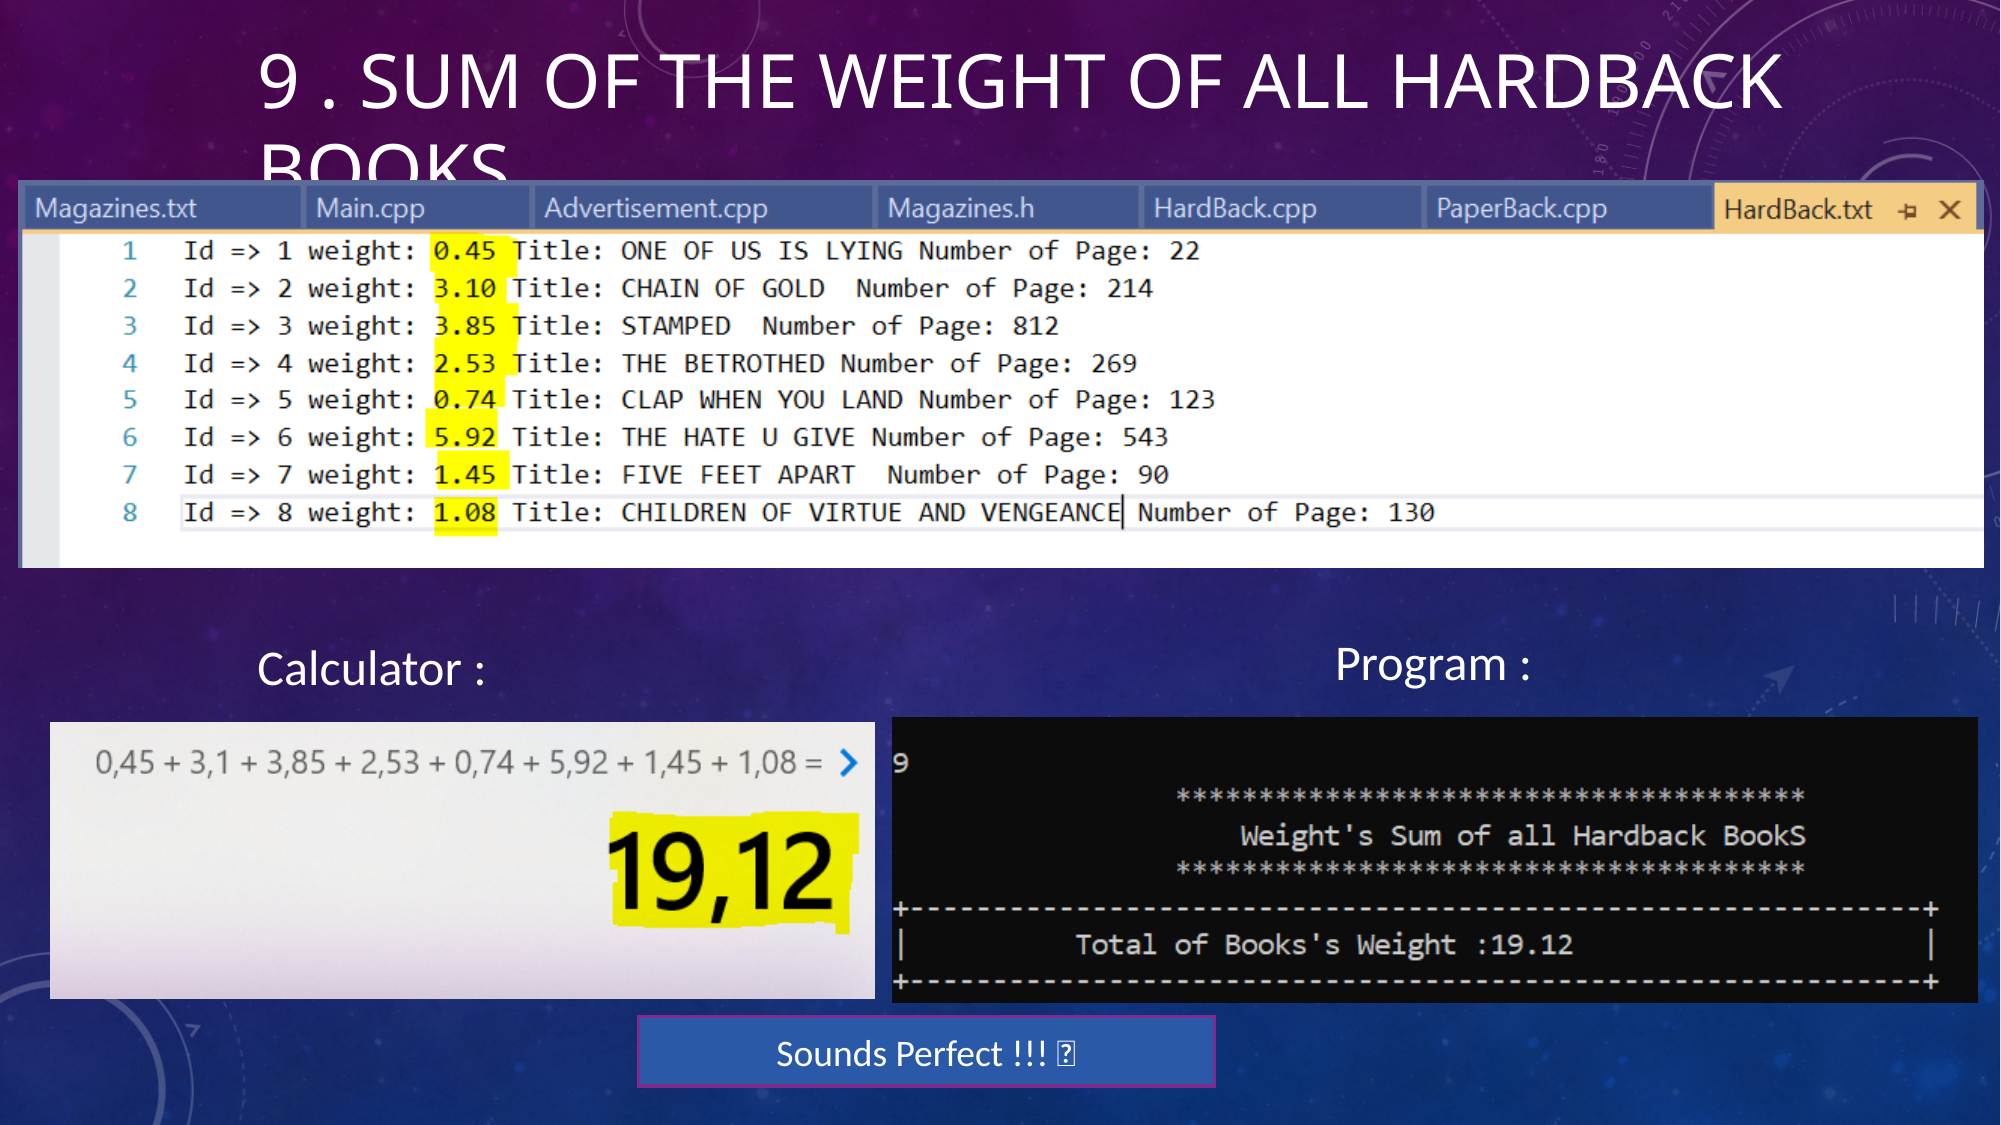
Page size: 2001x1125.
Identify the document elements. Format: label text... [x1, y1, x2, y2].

text_box Program : [1320, 622, 1949, 699]
title 9 . Sum of the weight of all hardback books [242, 4, 1905, 180]
picture [892, 717, 1978, 1003]
text_box Sounds Perfect !!! ✅ [638, 1017, 1215, 1086]
picture [18, 180, 1984, 568]
text_box Calculator : [242, 628, 529, 704]
picture [50, 722, 875, 999]
